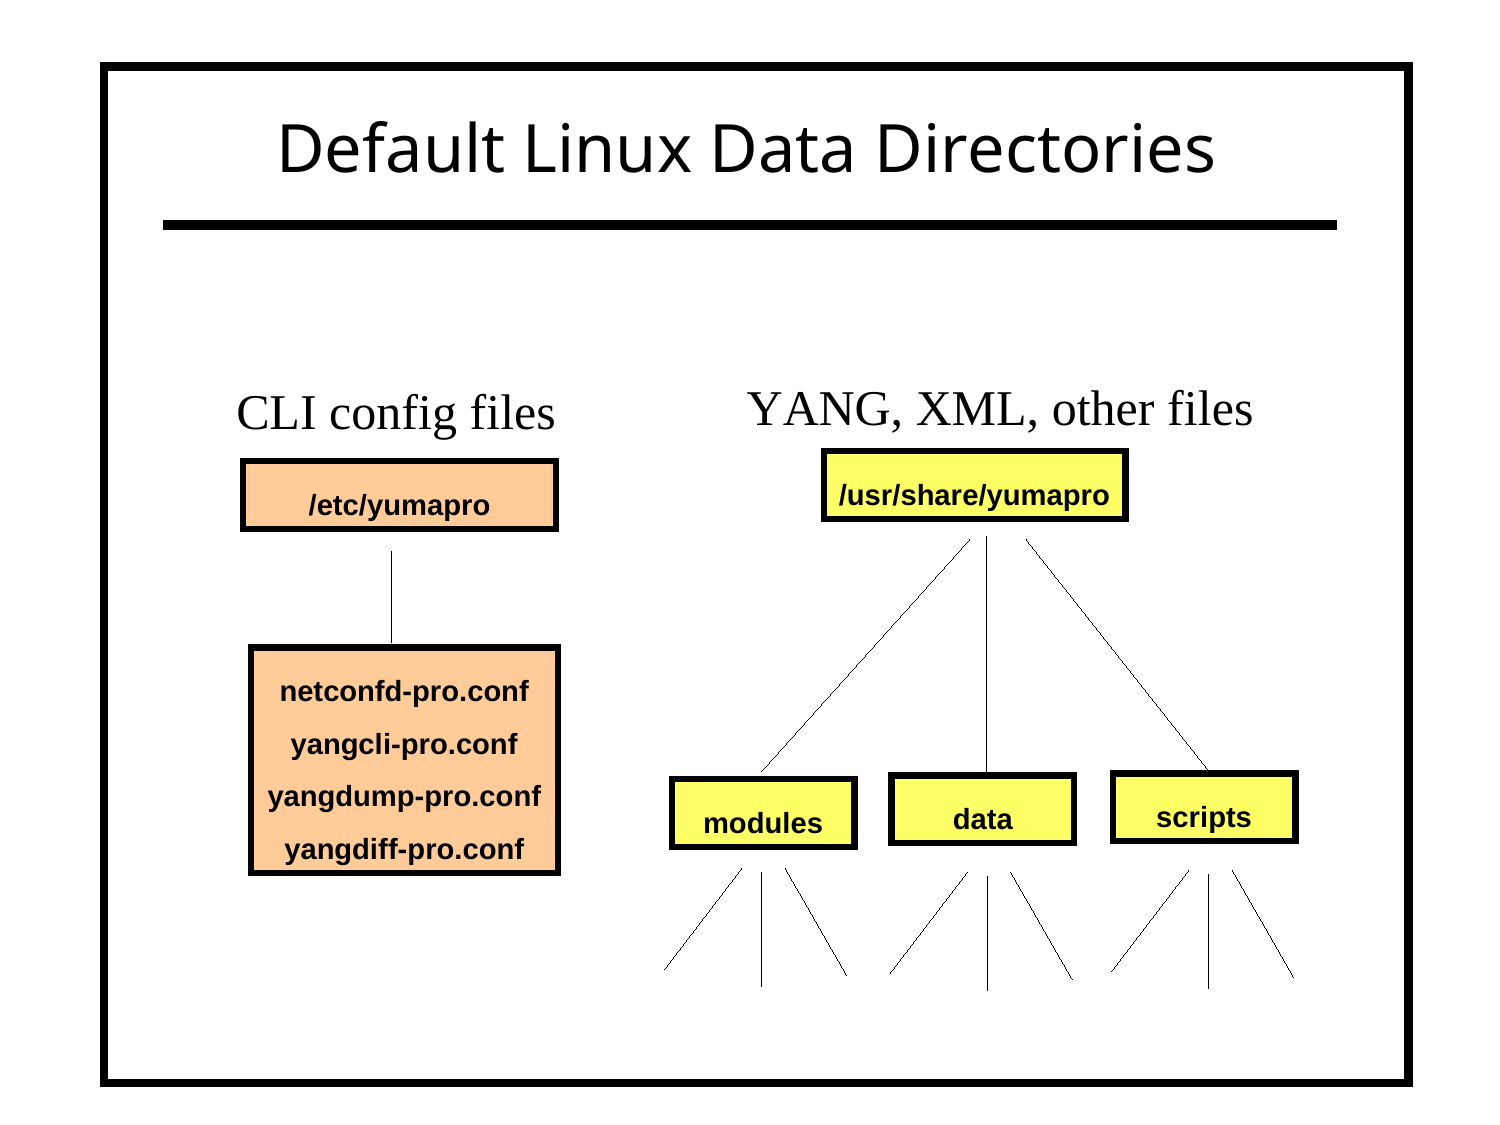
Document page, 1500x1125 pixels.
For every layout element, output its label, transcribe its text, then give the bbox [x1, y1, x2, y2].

text_box /etc/yumapro [243, 461, 556, 530]
title Default Linux Data Directories [162, 87, 1332, 200]
text_box data [891, 775, 1075, 844]
text_box YANG, XML, other files [731, 367, 1269, 443]
text_box scripts [1112, 773, 1296, 842]
text_box netconfd-pro.conf yangcli-pro.conf yangdump-pro.conf yangdiff-pro.conf [250, 647, 558, 873]
text_box CLI config files [221, 371, 572, 447]
text_box /usr/share/yumapro [823, 451, 1126, 520]
text_box modules [671, 779, 855, 848]
